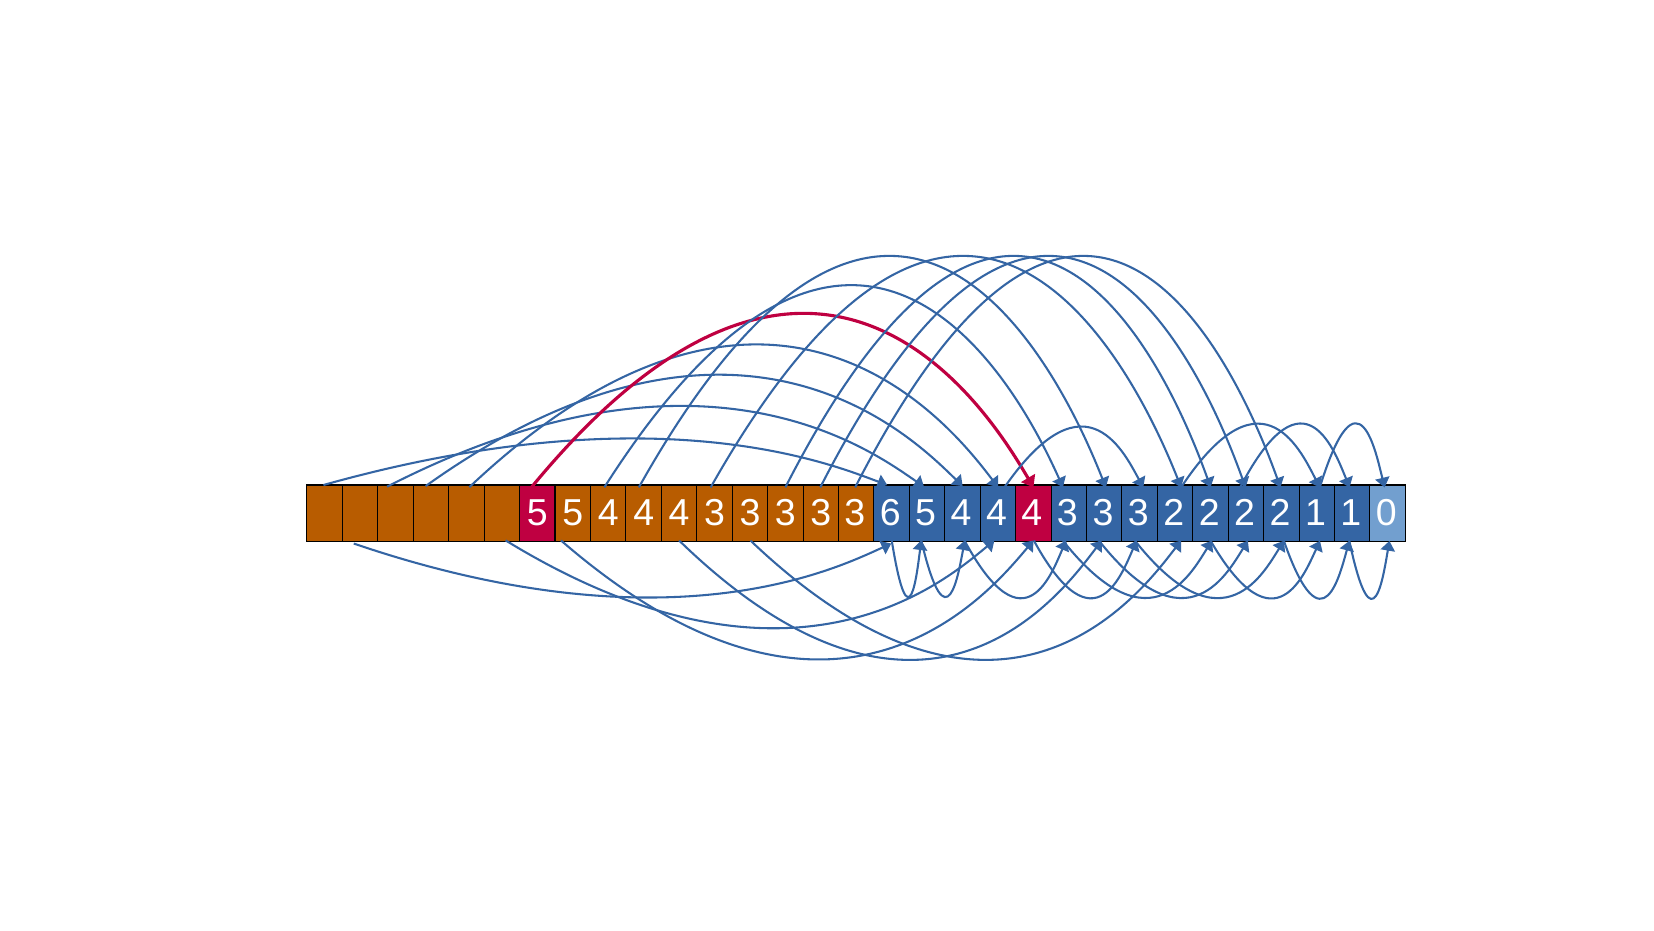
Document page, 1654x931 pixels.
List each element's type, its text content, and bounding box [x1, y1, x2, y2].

table_header 5 [520, 486, 554, 541]
table_header 3 [839, 486, 873, 541]
table_header [414, 486, 448, 541]
table_header 6 [874, 486, 909, 541]
table_header 4 [626, 486, 661, 541]
table_header 5 [910, 486, 944, 541]
table_header 2 [1264, 486, 1299, 541]
table_header 2 [1158, 486, 1192, 541]
table_header 2 [1229, 486, 1263, 541]
table_header [485, 486, 519, 541]
table_header 3 [1052, 486, 1086, 541]
table_header 3 [804, 486, 838, 541]
table_header 4 [1016, 486, 1051, 541]
table_header 3 [733, 486, 767, 541]
table_header 2 [1193, 486, 1228, 541]
table_header [378, 486, 413, 541]
table_header 4 [945, 486, 980, 541]
table_header 3 [1087, 486, 1121, 541]
table_header 4 [591, 486, 625, 541]
table_header 4 [662, 486, 696, 541]
table_header 1 [1300, 486, 1334, 541]
table_header 3 [1122, 486, 1157, 541]
table_header [449, 486, 484, 541]
table_header [343, 486, 377, 541]
table_header 3 [697, 486, 732, 541]
table_header 0 [1370, 486, 1405, 541]
table_header 4 [981, 486, 1015, 541]
table_header 3 [768, 486, 803, 541]
table_header 5 [556, 486, 590, 541]
table_header [307, 486, 342, 541]
table_header 1 [1335, 486, 1369, 541]
